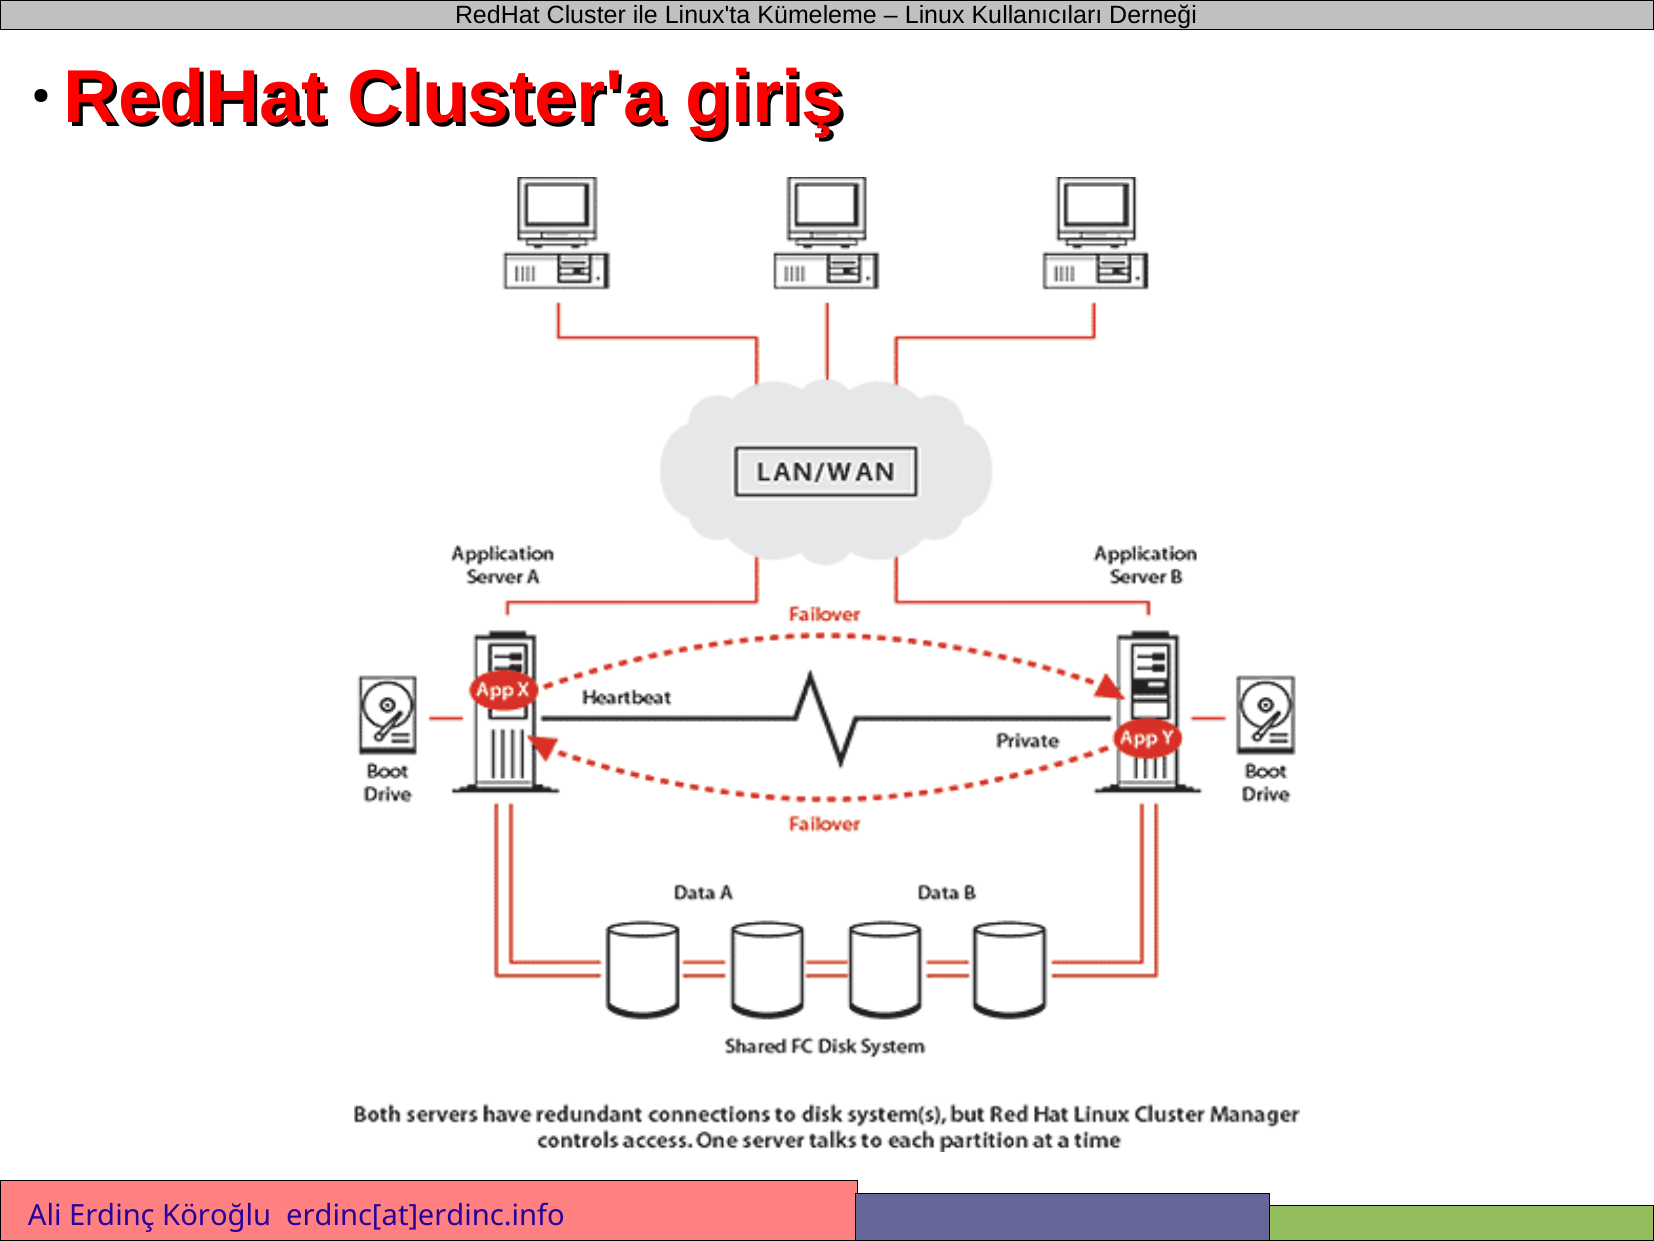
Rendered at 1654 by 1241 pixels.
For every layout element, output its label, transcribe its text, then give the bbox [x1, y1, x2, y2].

text_box RedHat Cluster ile Linux'ta Kümeleme – Linux Kullanıcıları Derneği [0, 0, 1654, 30]
text_box [0, 1180, 1654, 1241]
text_box Ali Erdinç Köroğlu erdinc[at]erdinc.info http://www.erdinc.info [13, 1186, 853, 1241]
text_box RedHat Cluster'a giriş [17, 47, 860, 160]
picture [354, 177, 1300, 1152]
